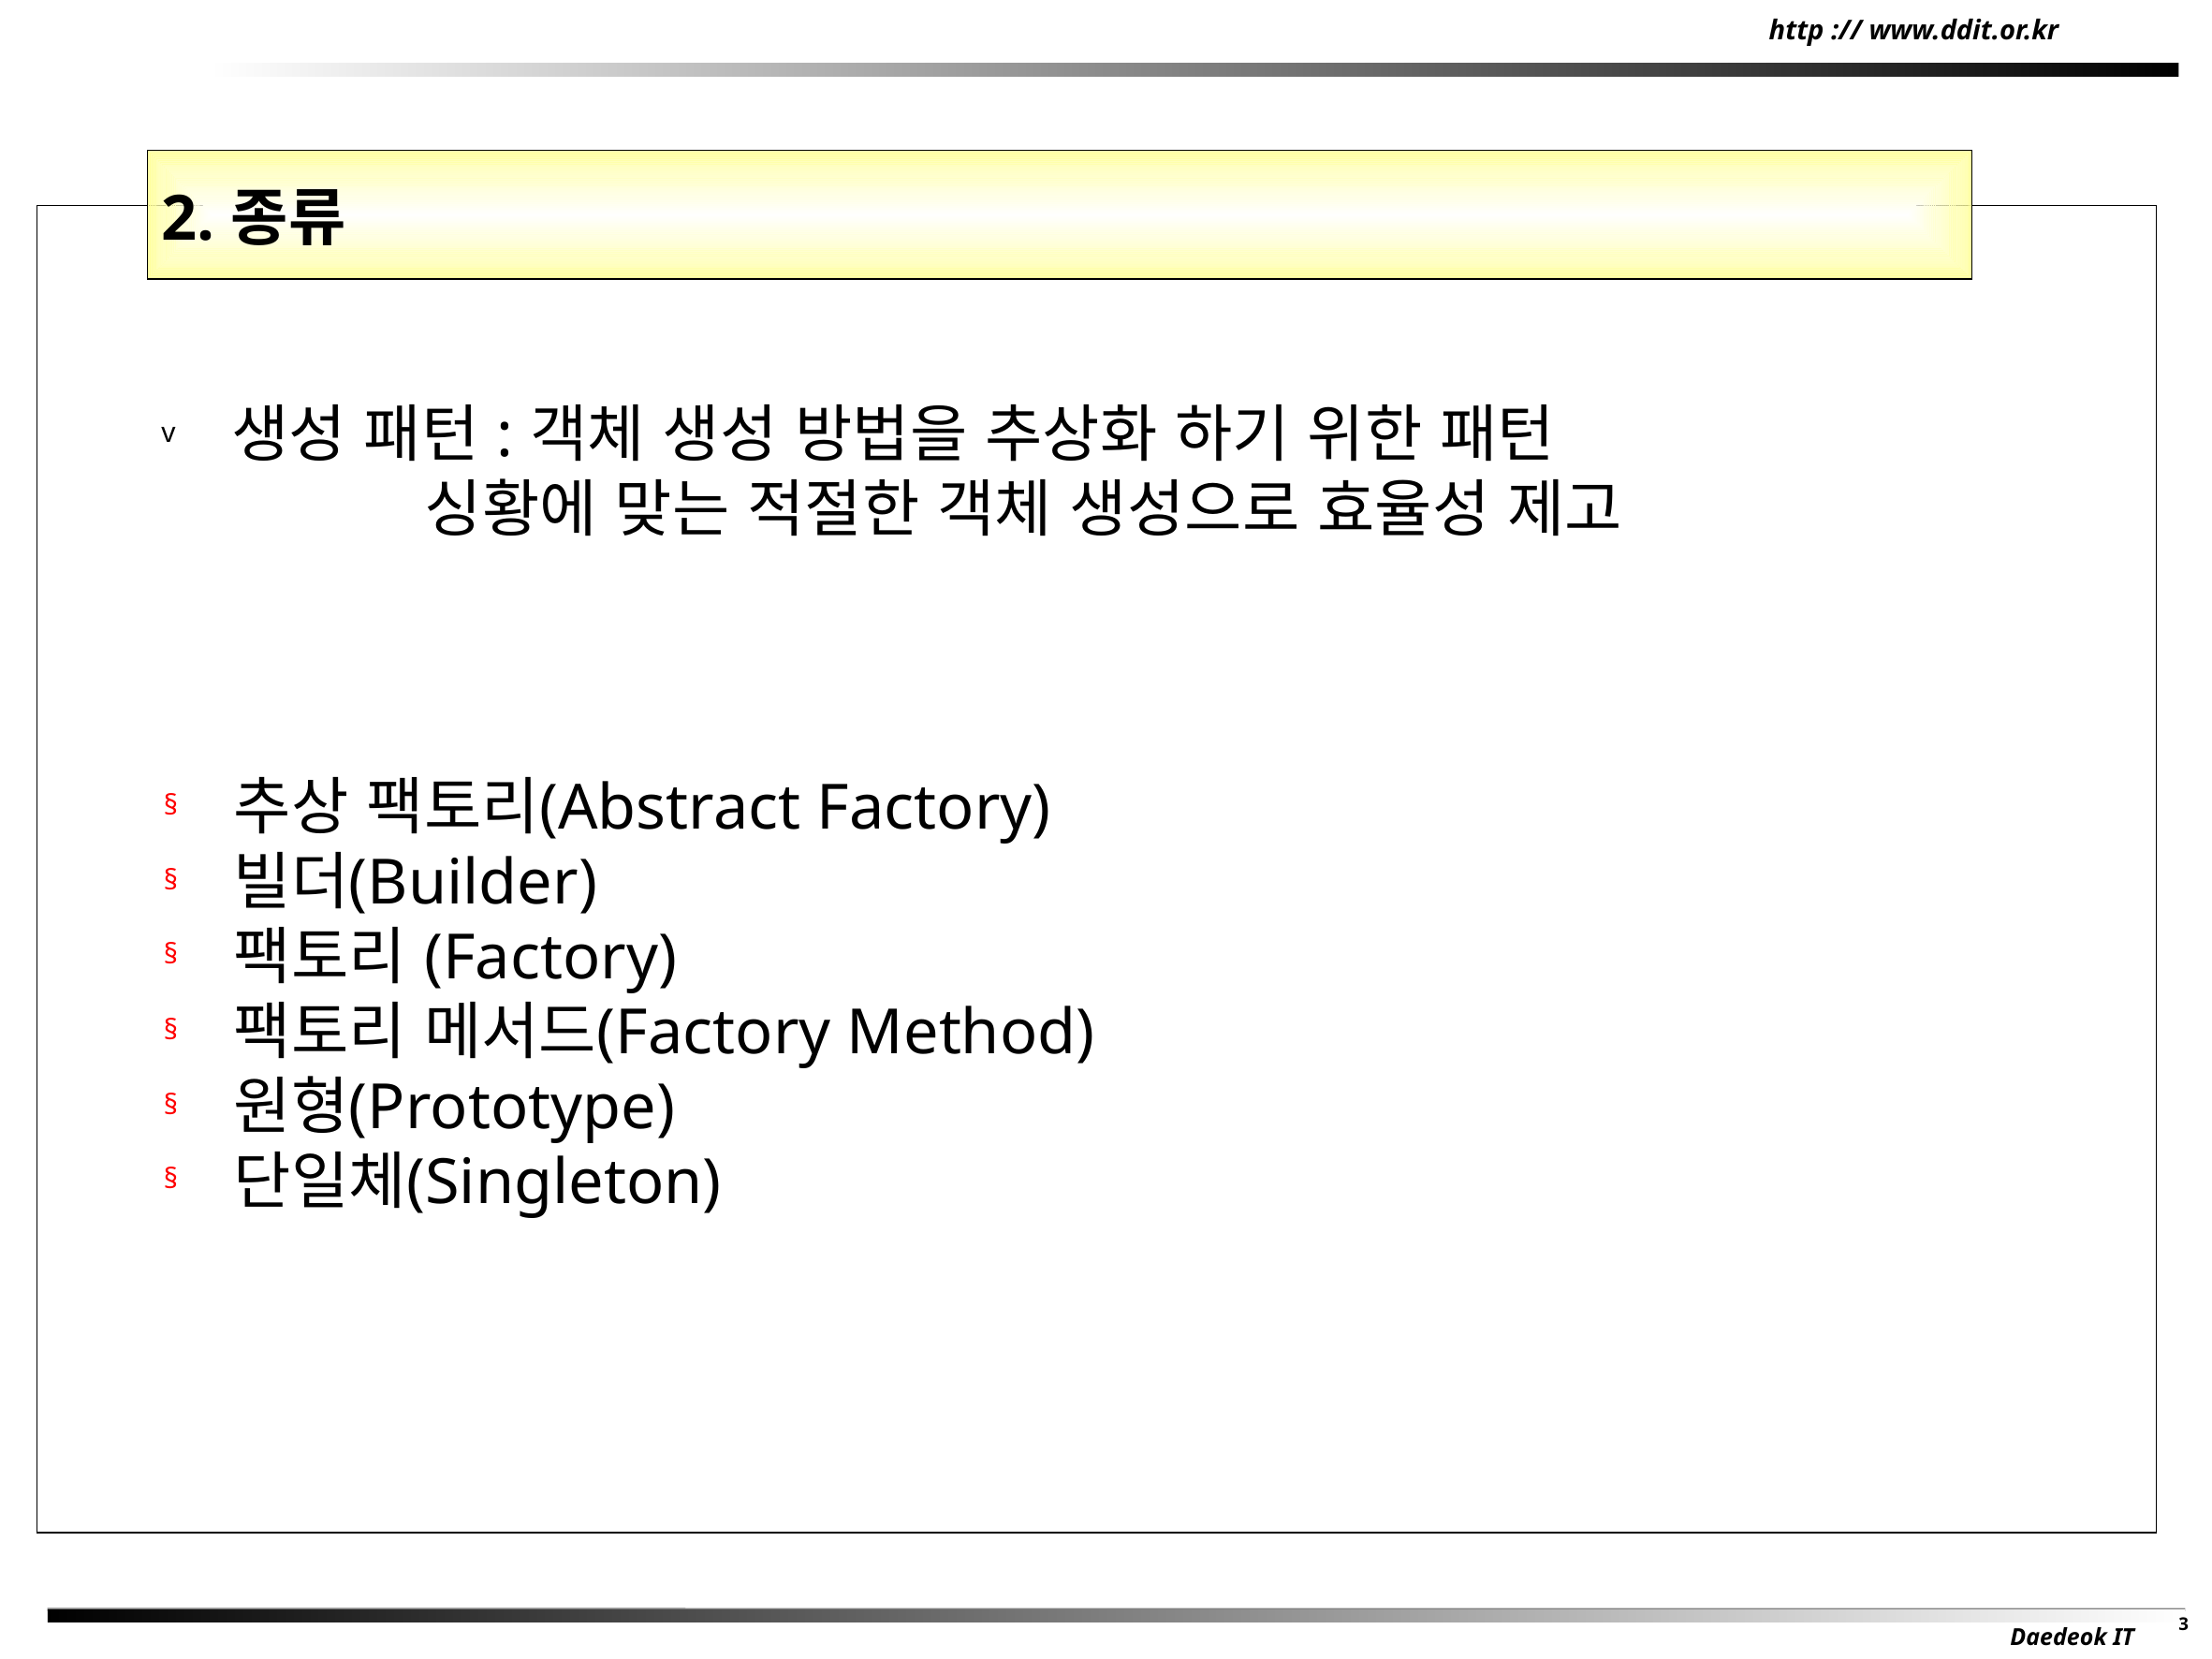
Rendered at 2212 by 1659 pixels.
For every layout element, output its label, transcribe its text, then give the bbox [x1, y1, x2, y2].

text_box 생성 패턴 : 객체 생성 방법을 추상화 하기 위한 패턴 싱황에 맞는 적절한 객체 생성으로 효율성 제고 [147, 387, 2046, 551]
text_box 추상 팩토리(Abstract Factory) 빌더(Builder) 팩토리 (Factory) 팩토리 메서드(Factory Method) 원형(Prototype) 단일체(Singleton) [150, 759, 1925, 1223]
text_box 2. 종류 [147, 150, 1972, 280]
